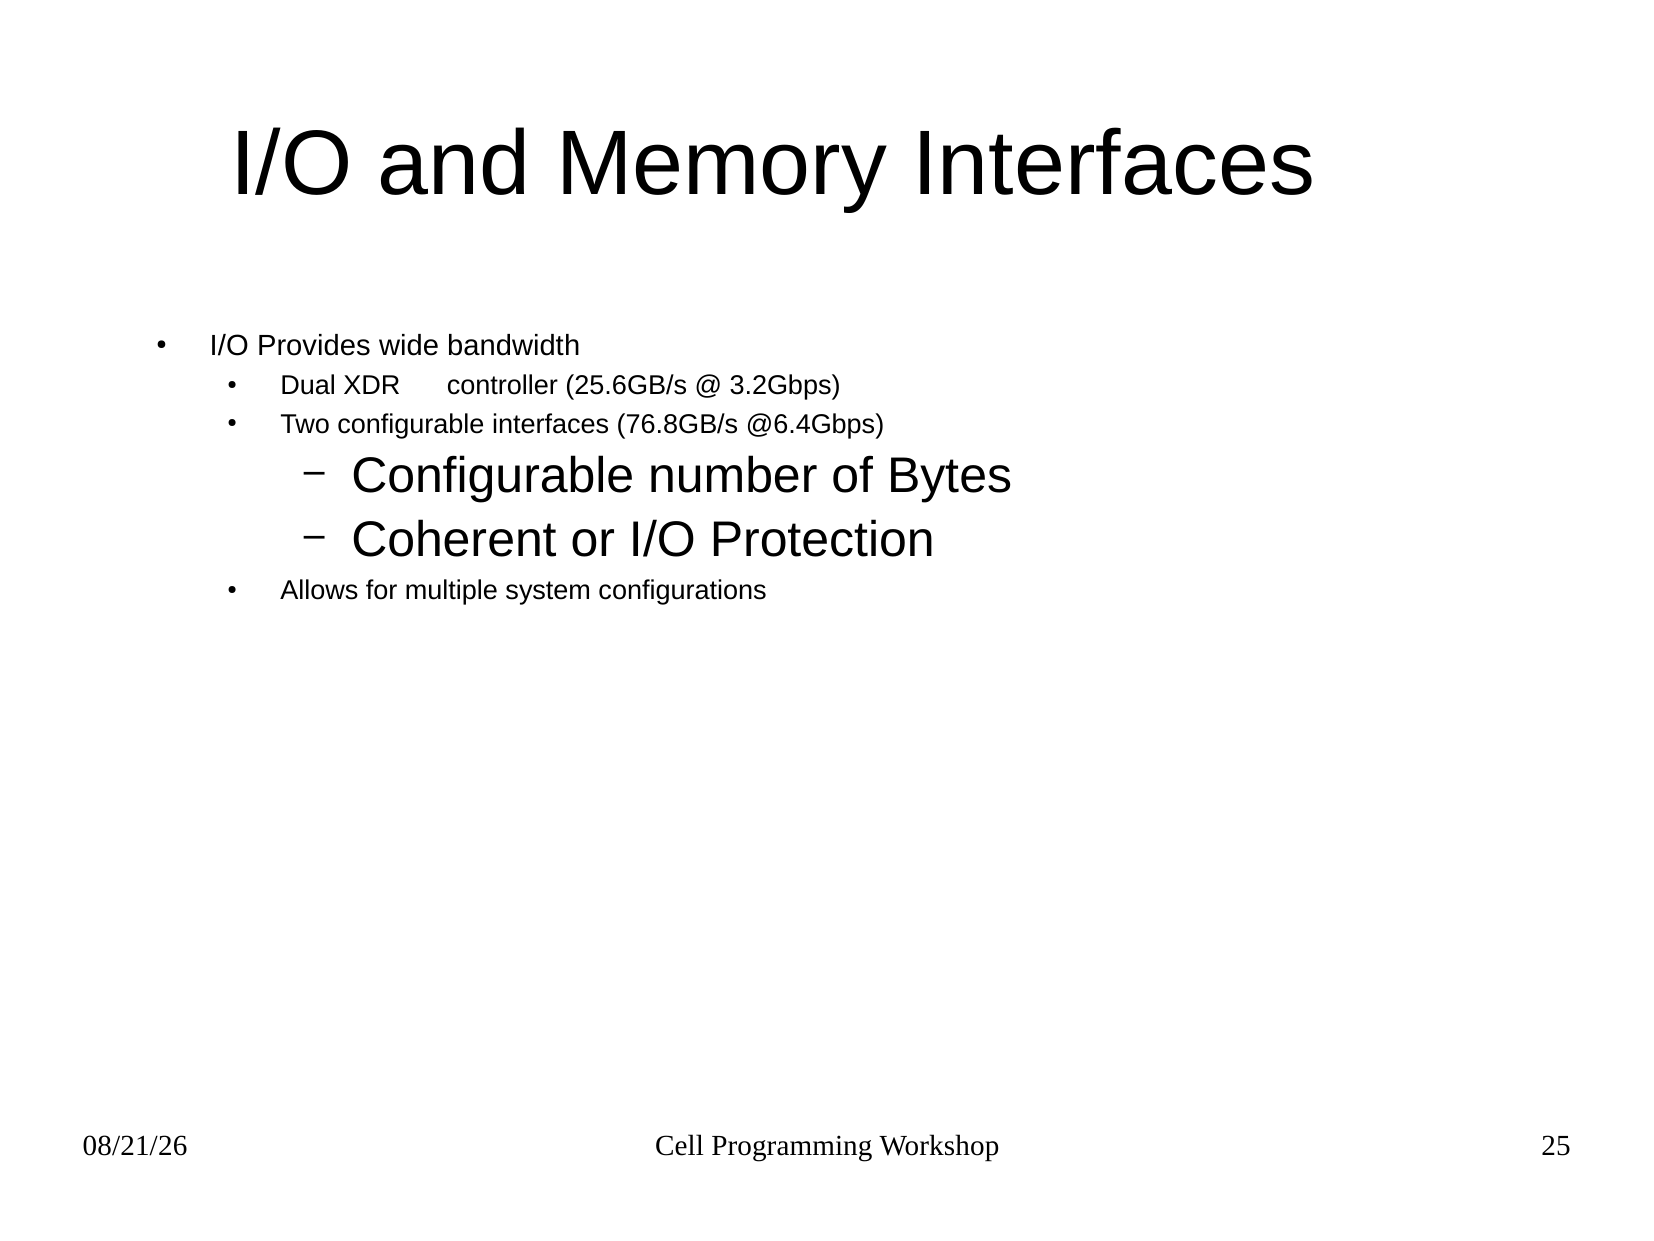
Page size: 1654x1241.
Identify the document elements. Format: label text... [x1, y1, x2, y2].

list I/O Provides wide bandwidth Dual XDRTM controller (25.6GB/s @ 3.2Gbps) Two configurable interfaces (76.8GB/s @6.4Gbps) Configurable number of Bytes Coherent or I/O Protection Allows for multiple system configurations [123, 321, 1531, 1027]
title I/O and Memory Interfaces [27, 103, 1519, 222]
